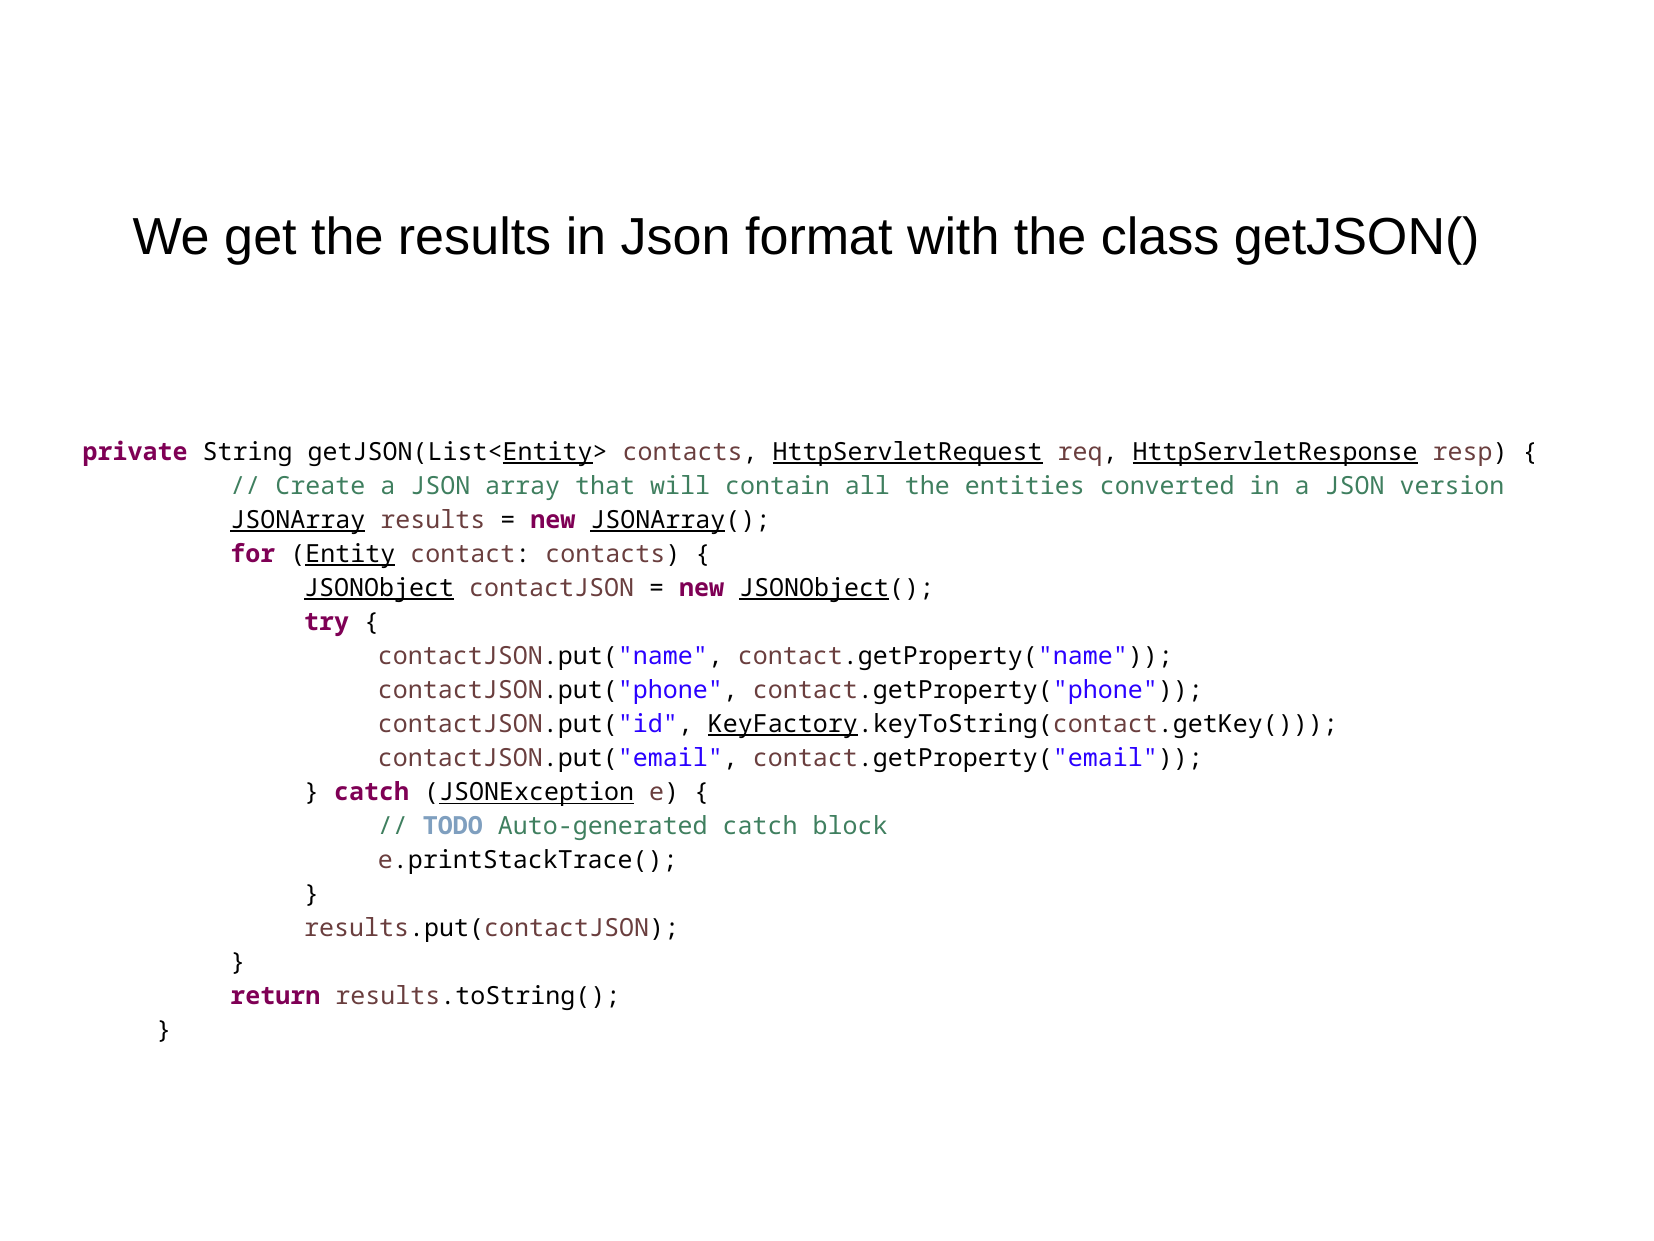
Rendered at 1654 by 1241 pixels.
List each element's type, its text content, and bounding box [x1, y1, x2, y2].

text_box We get the results in Json format with the class getJSON() [77, 47, 1536, 426]
subtitle private String getJSON(List<Entity> contacts, HttpServletRequest req, HttpServletResponse resp) { // Create a JSON array that will contain all the entities converted in a JSON version JSONArray results = new JSONArray(); for (Entity contact: contacts) { JSONObject contactJSON = new JSONObject(); try { contactJSON.put("name", contact.getProperty("name")); contactJSON.put("phone", contact.getProperty("phone")); contactJSON.put("id", KeyFactory.keyToString(contact.getKey())); contactJSON.put("email", contact.getProperty("email")); } catch (JSONException e) { // TODO Auto-generated catch block e.printStackTrace(); } results.put(contactJSON); } return results.toString(); } [82, 259, 1571, 1220]
